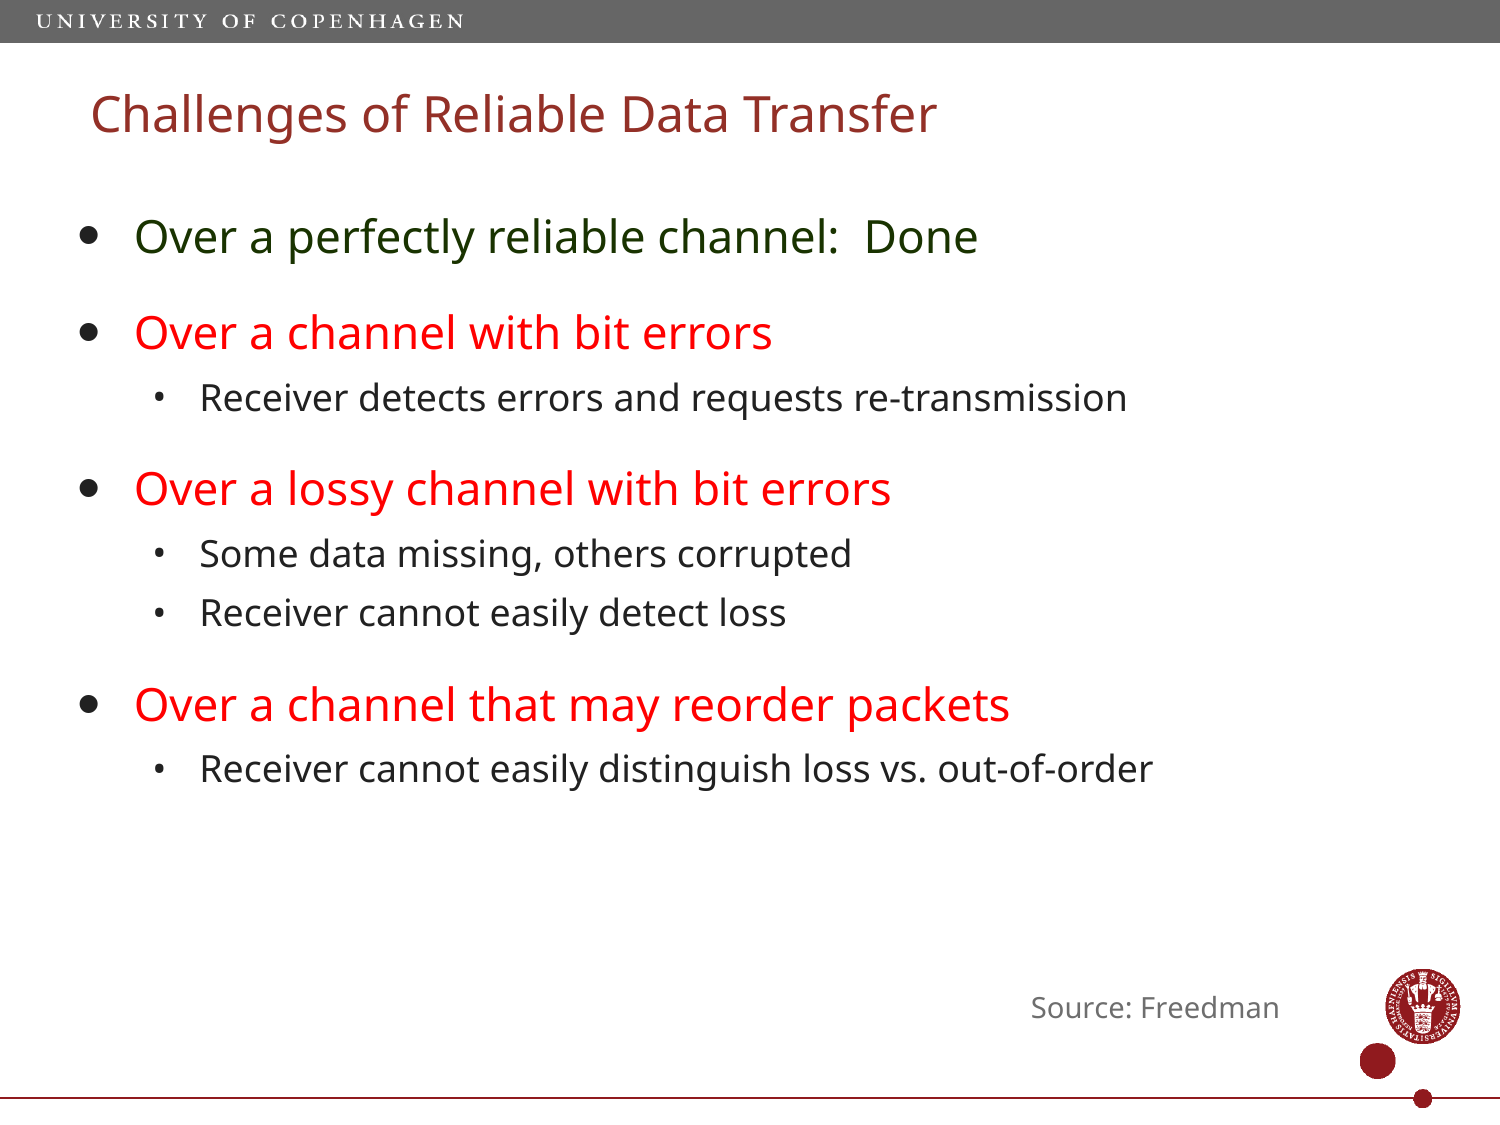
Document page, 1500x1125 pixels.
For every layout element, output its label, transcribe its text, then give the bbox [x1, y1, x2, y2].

text_box Source: Freedman [1015, 981, 1336, 1032]
picture [0, 910, 1500, 1122]
title Challenges of Reliable Data Transfer [75, 75, 1441, 150]
list Over a perfectly reliable channel: Done Over a channel with bit errors Receiver detects errors and requests re-transmission Over a lossy channel with bit errors Some data missing, others corrupted Receiver cannot easily detect loss Over a channel that may reorder packets Receiver cannot easily distinguish loss vs. out-of-order [62, 200, 1500, 931]
